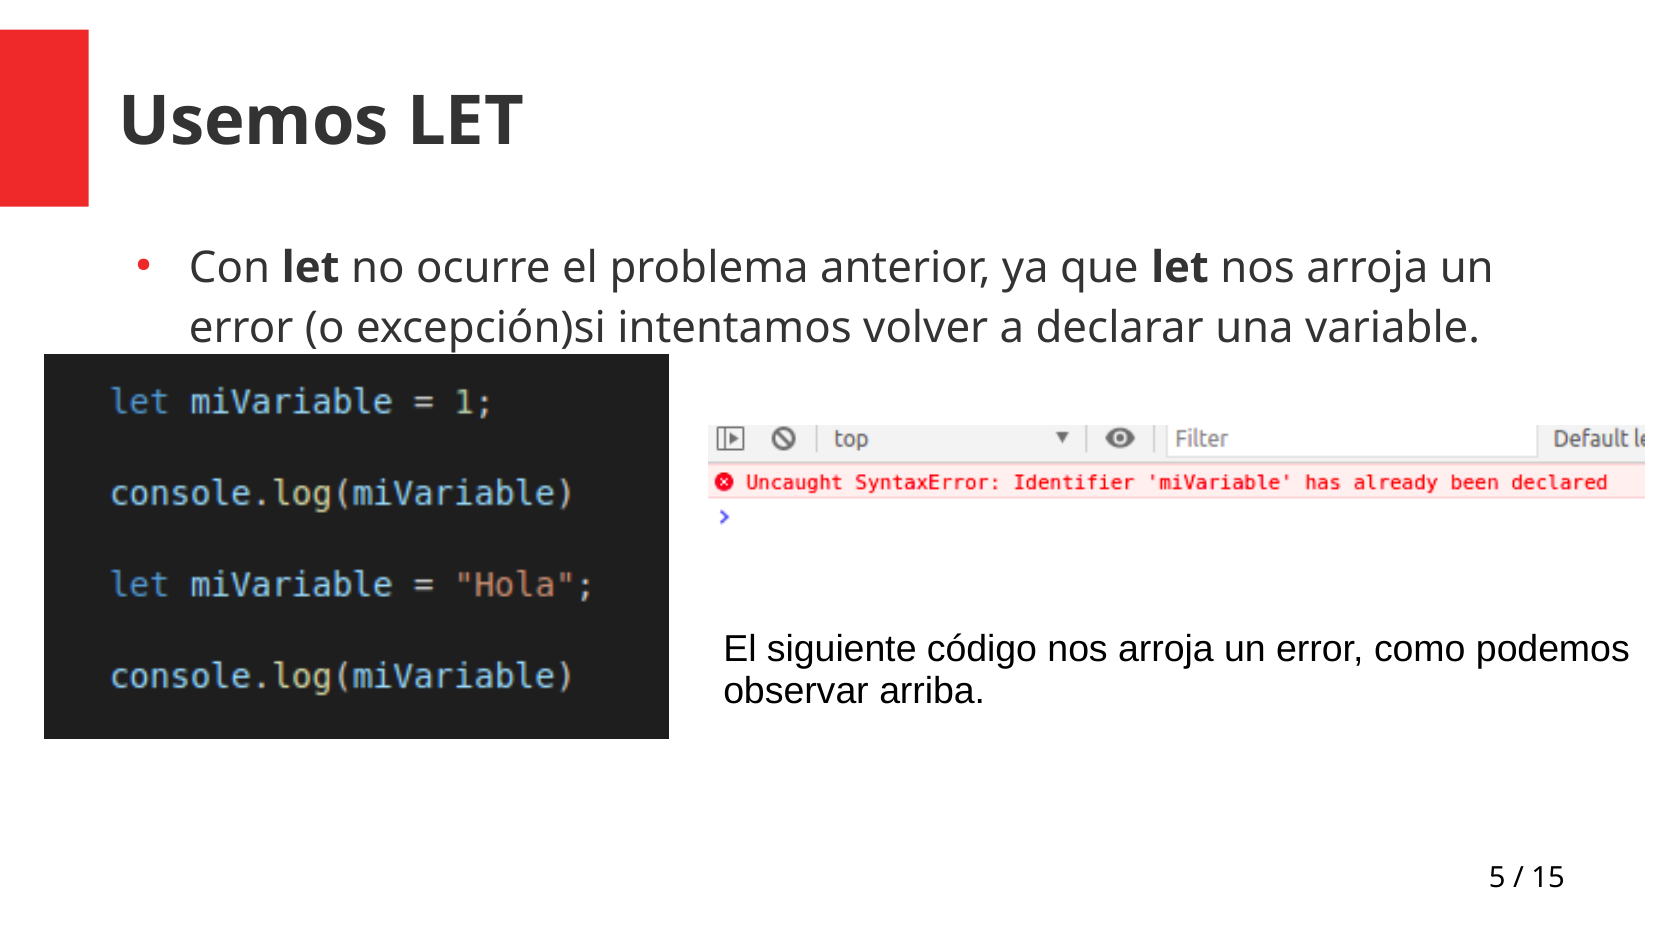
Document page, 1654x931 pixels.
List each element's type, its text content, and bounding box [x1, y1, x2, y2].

text_box El siguiente código nos arroja un error, como podemos observar arriba. [708, 620, 1646, 719]
title Usemos LET [118, 29, 1595, 207]
picture [44, 354, 669, 739]
list Con let no ocurre el problema anterior, ya que let nos arroja un error (o excepción)si intentamos volver a declarar una variable. [118, 236, 1595, 798]
picture [708, 425, 1645, 606]
